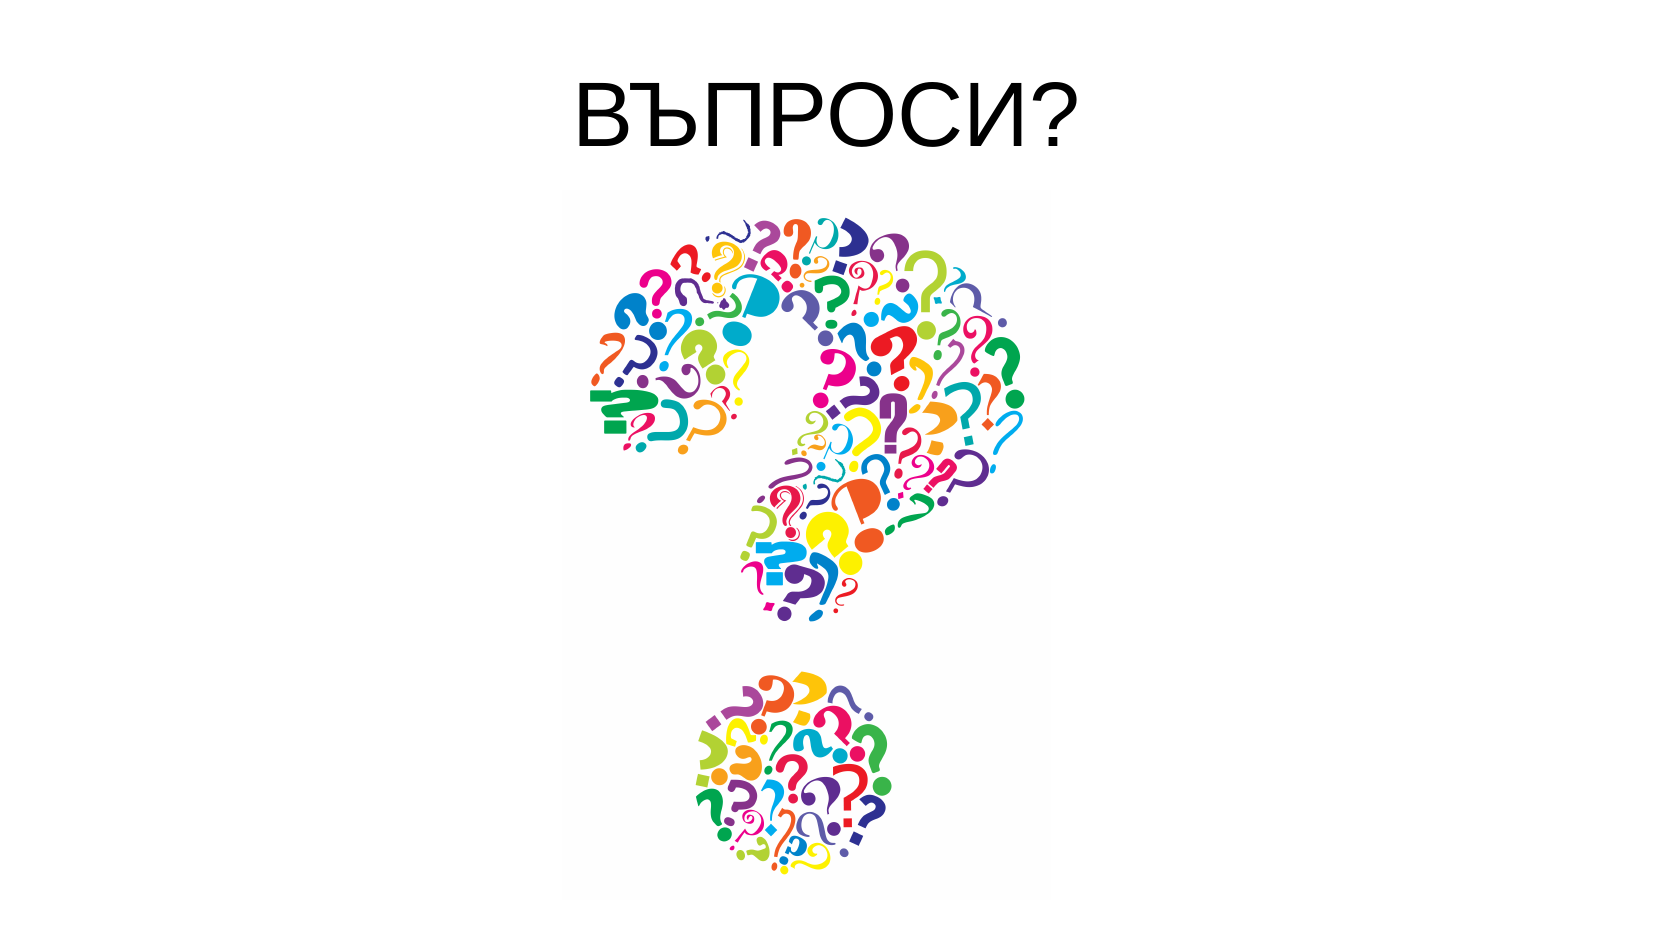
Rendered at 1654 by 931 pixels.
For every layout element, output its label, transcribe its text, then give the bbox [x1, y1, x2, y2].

title ВЪПРОСИ? [82, 37, 1571, 193]
picture [562, 190, 1051, 901]
